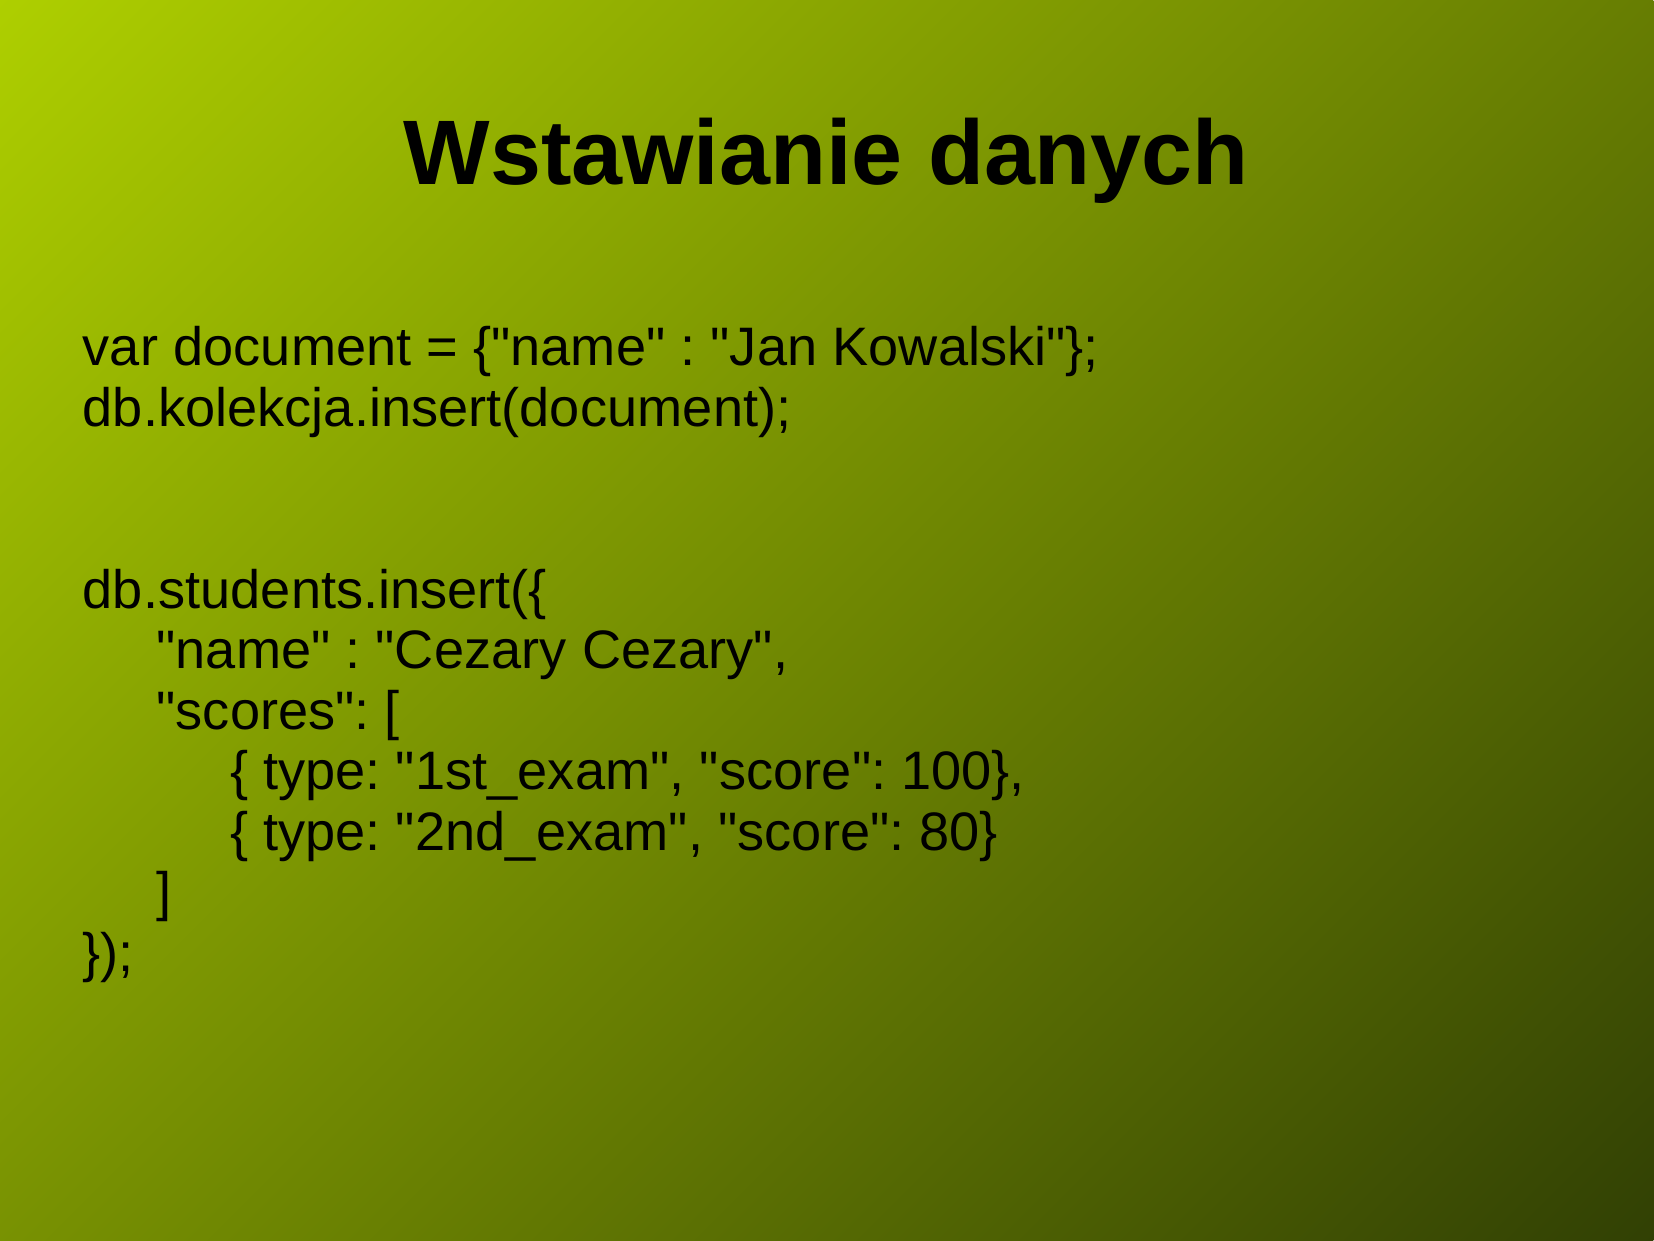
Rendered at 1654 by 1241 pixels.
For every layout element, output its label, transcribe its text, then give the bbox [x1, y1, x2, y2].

title Wstawianie danych [82, 49, 1571, 257]
subtitle var document = {"name" : "Jan Kowalski"}; db.kolekcja.insert(document); db.students.insert({ "name" : "Cezary Cezary", "scores": [ { type: "1st_exam", "score": 100}, { type: "2nd_exam", "score": 80} ] }); [82, 290, 1571, 1010]
